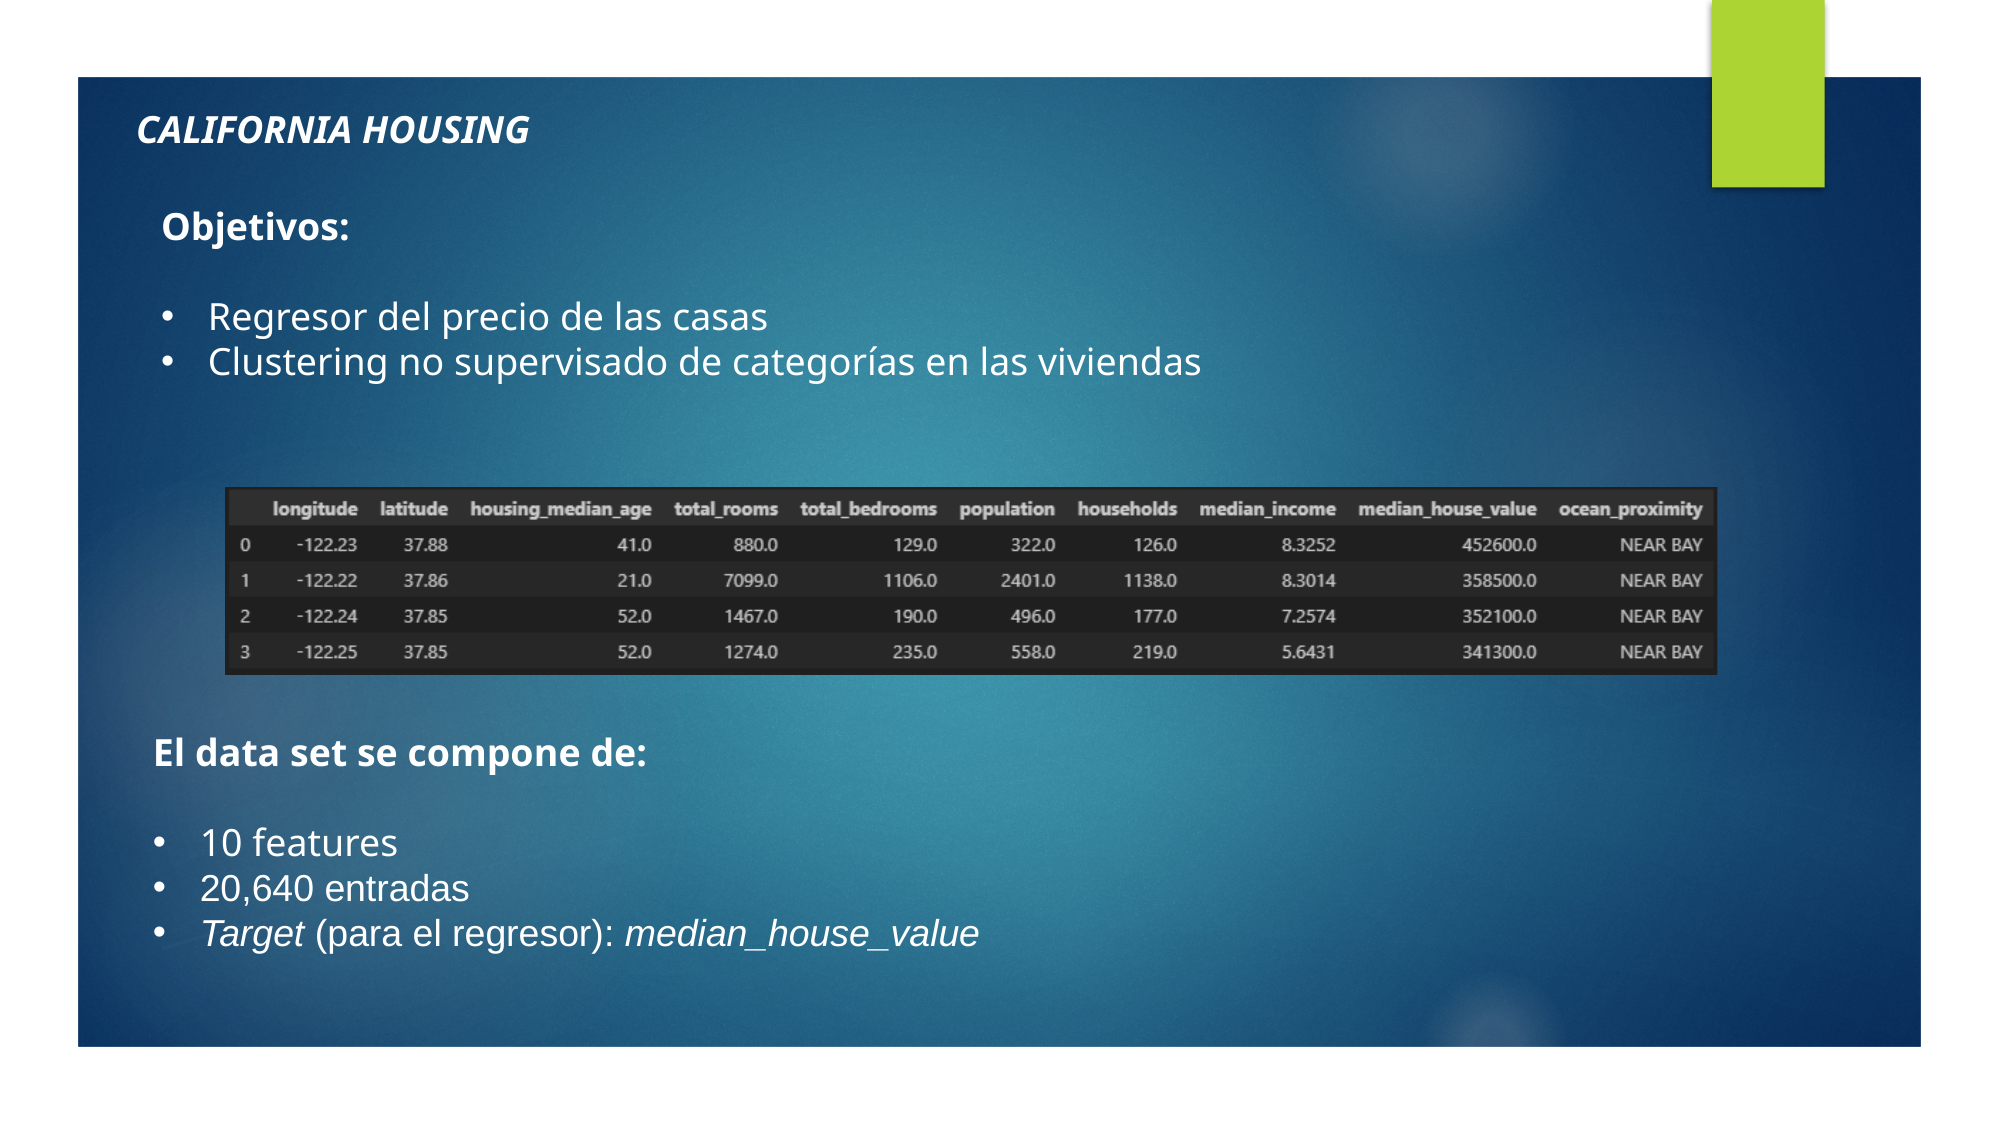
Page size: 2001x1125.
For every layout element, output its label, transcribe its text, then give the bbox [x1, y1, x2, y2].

text_box Objetivos: Regresor del precio de las casas Clustering no supervisado de categorías en las viviendas [146, 195, 1488, 391]
text_box CALIFORNIA HOUSING [121, 98, 793, 159]
text_box El data set se compone de: 10 features 20,640 entradas Target (para el regresor): median_house_value [138, 721, 1480, 962]
picture [79, 78, 1920, 1046]
